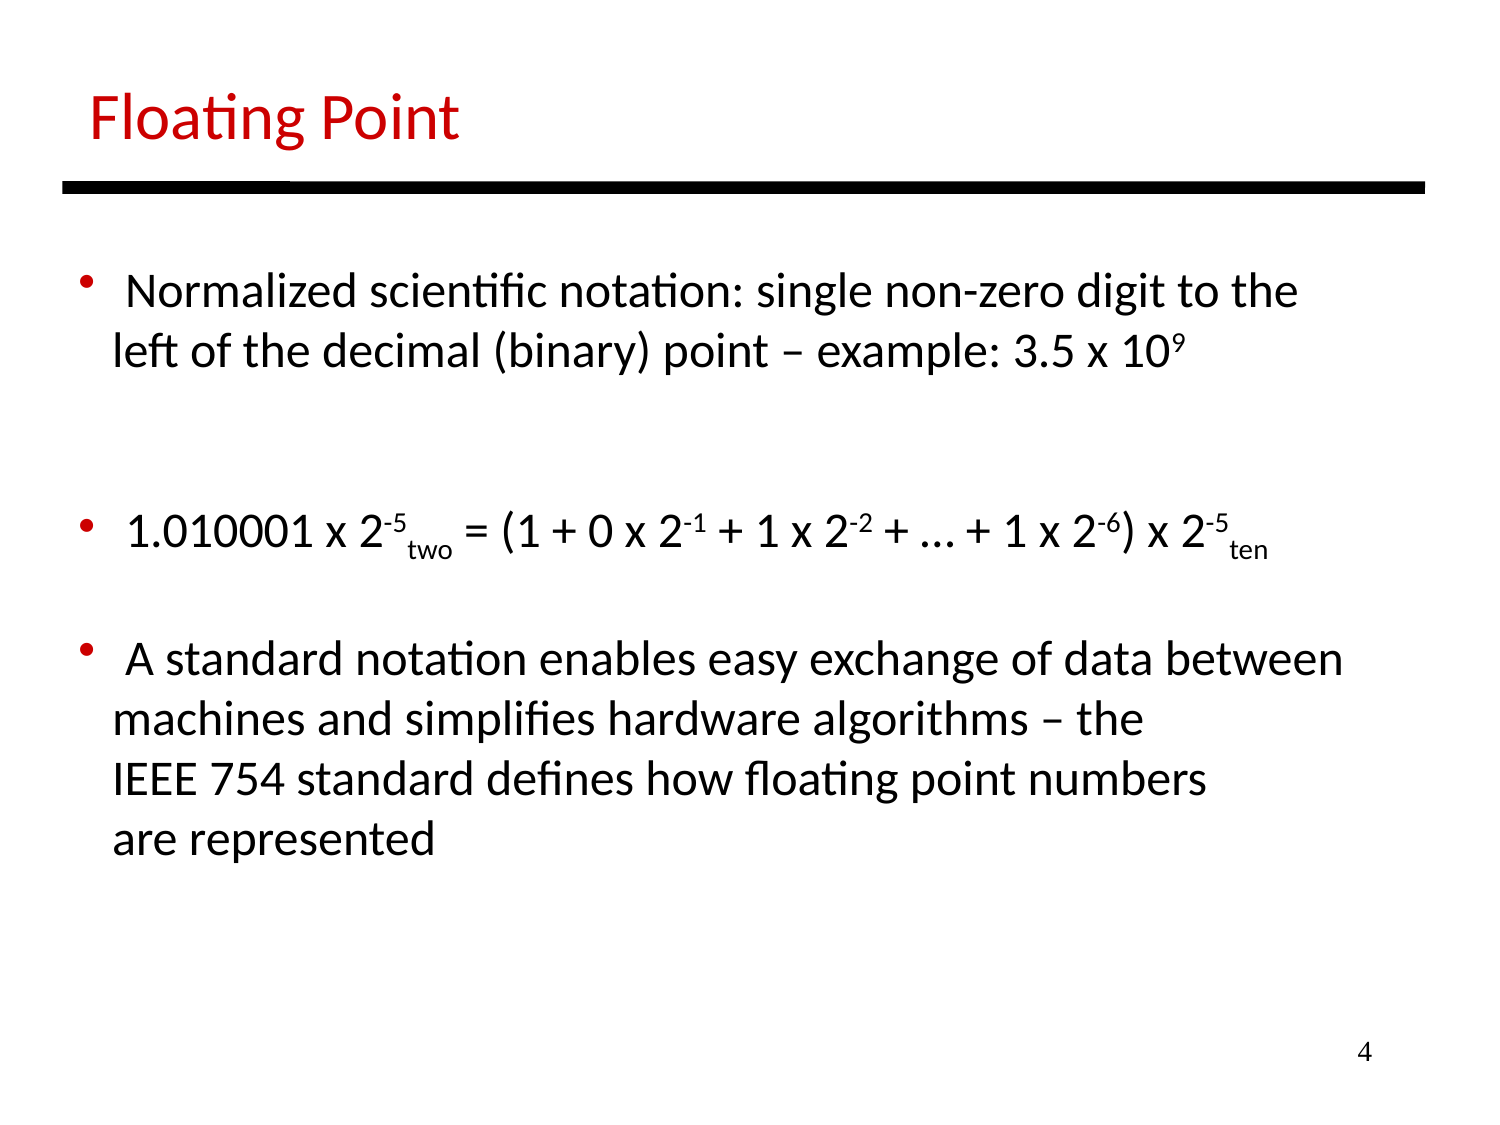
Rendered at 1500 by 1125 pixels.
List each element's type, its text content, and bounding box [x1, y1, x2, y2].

text_box Floating Point [74, 65, 477, 160]
slide_number <number> [1074, 1025, 1388, 1100]
text_box Normalized scientific notation: single non-zero digit to the left of the decimal (binary) point – example: 3.5 x 109 1.010001 x 2-5two = (1 + 0 x 2-1 + 1 x 2-2 + … + 1 x 2-6) x 2-5ten A standard notation enables easy exchange of data between machines and simplifies hardware algorithms – the IEEE 754 standard defines how floating point numbers are represented [63, 249, 1359, 874]
